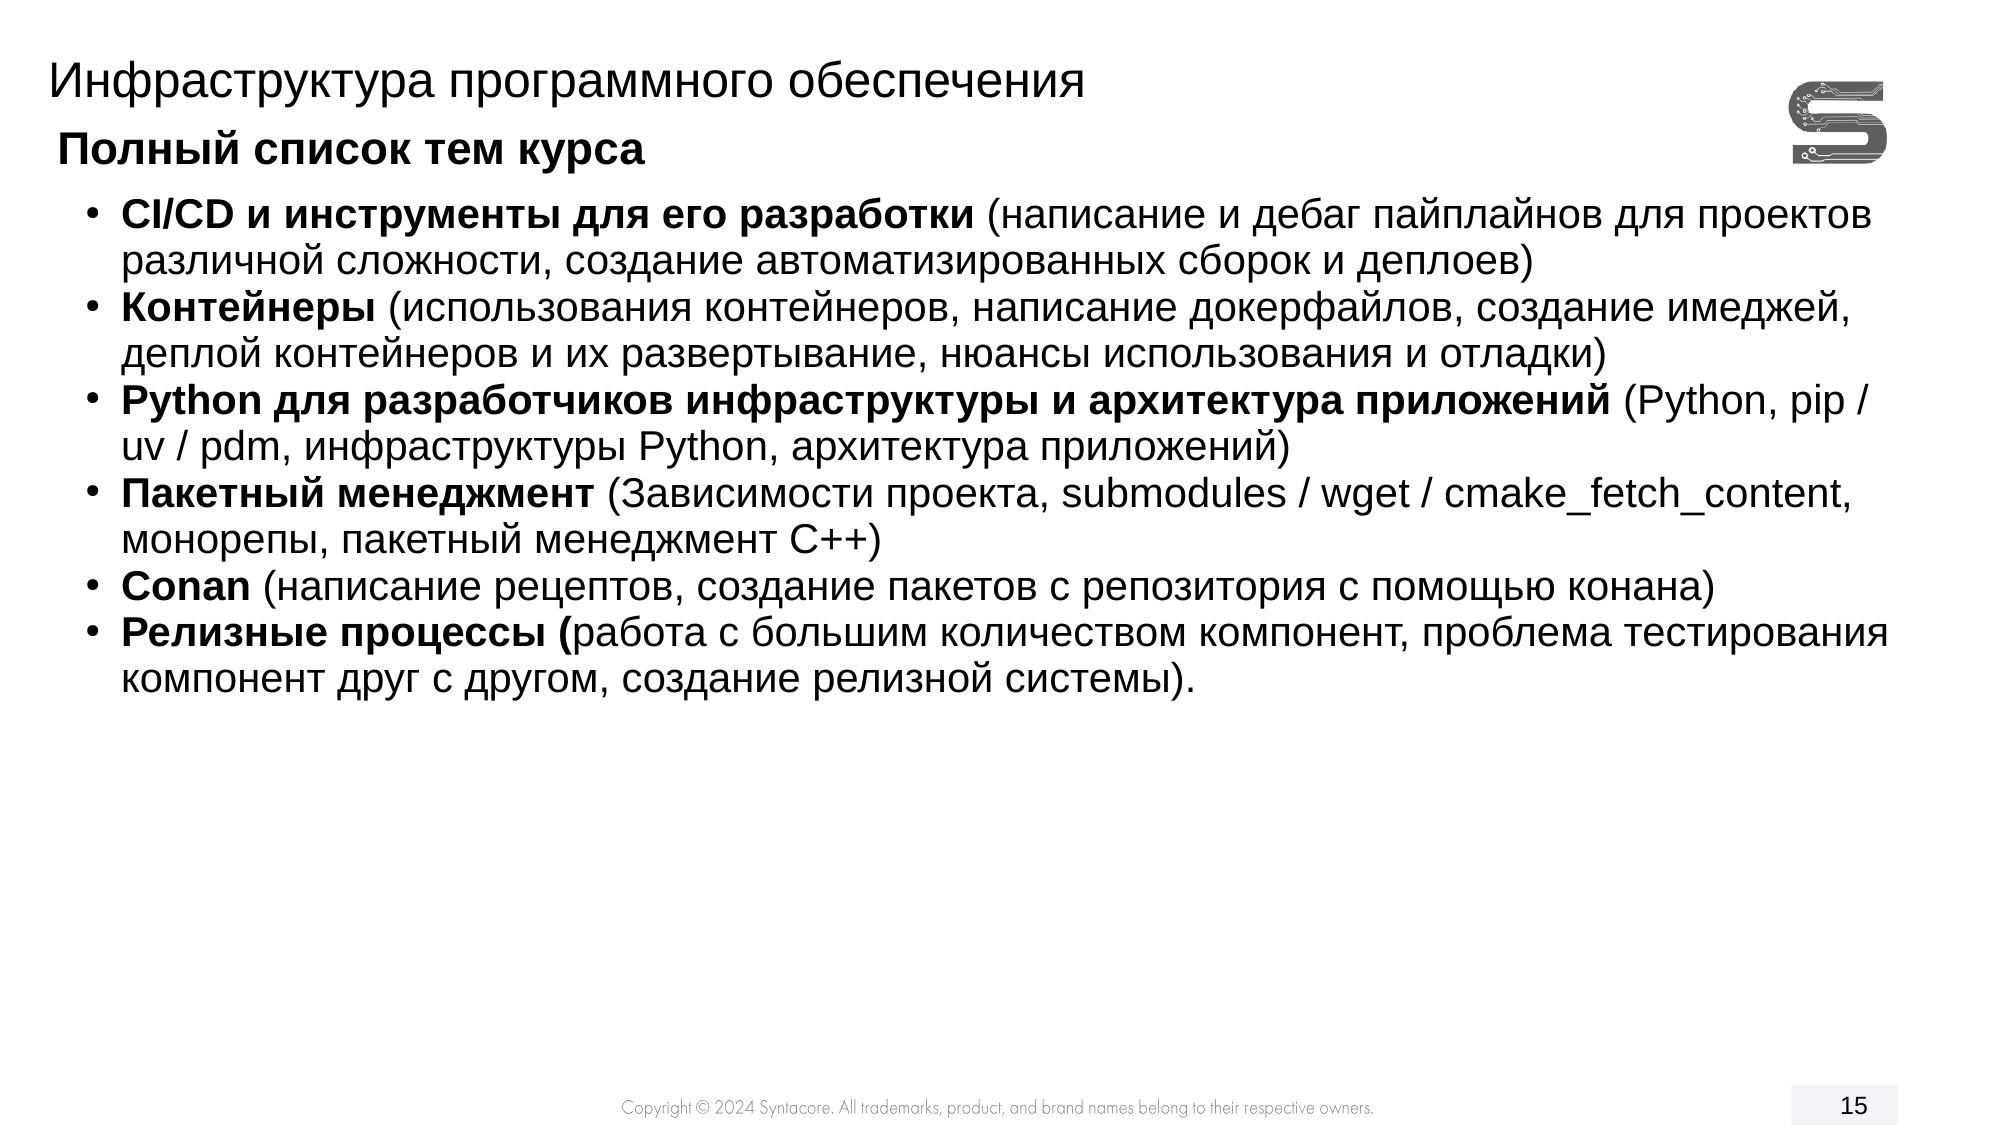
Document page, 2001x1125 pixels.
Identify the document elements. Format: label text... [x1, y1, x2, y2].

picture [621, 1094, 1381, 1119]
text_box CI/CD и инструменты для его разработки (написание и дебаг пайплайнов для проектов различной сложности, создание автоматизированных сборок и деплоев) Контейнеры (использования контейнеров, написание докерфайлов, создание имеджей, деплой контейнеров и их развертывание, нюансы использования и отладки) Python для разработчиков инфраструктуры и архитектура приложений (Python, pip / uv / pdm, инфраструктуры Python, архитектура приложений) Пакетный менеджмент (Зависимости проекта, submodules / wget / cmake_fetch_content, монорепы, пакетный менеджмент C++) Conan (написание рецептов, создание пакетов с репозитория с помощью конана) Релизные процессы (работа с большим количеством компонент, проблема тестирования компонент друг с другом, создание релизной системы). [70, 183, 1921, 710]
text_box Полный список тем курса [21, 115, 681, 184]
text_box Инфраструктура программного обеспечения [8, 45, 1126, 116]
picture [1788, 81, 1887, 164]
text_box <number> [1825, 1084, 1969, 1125]
